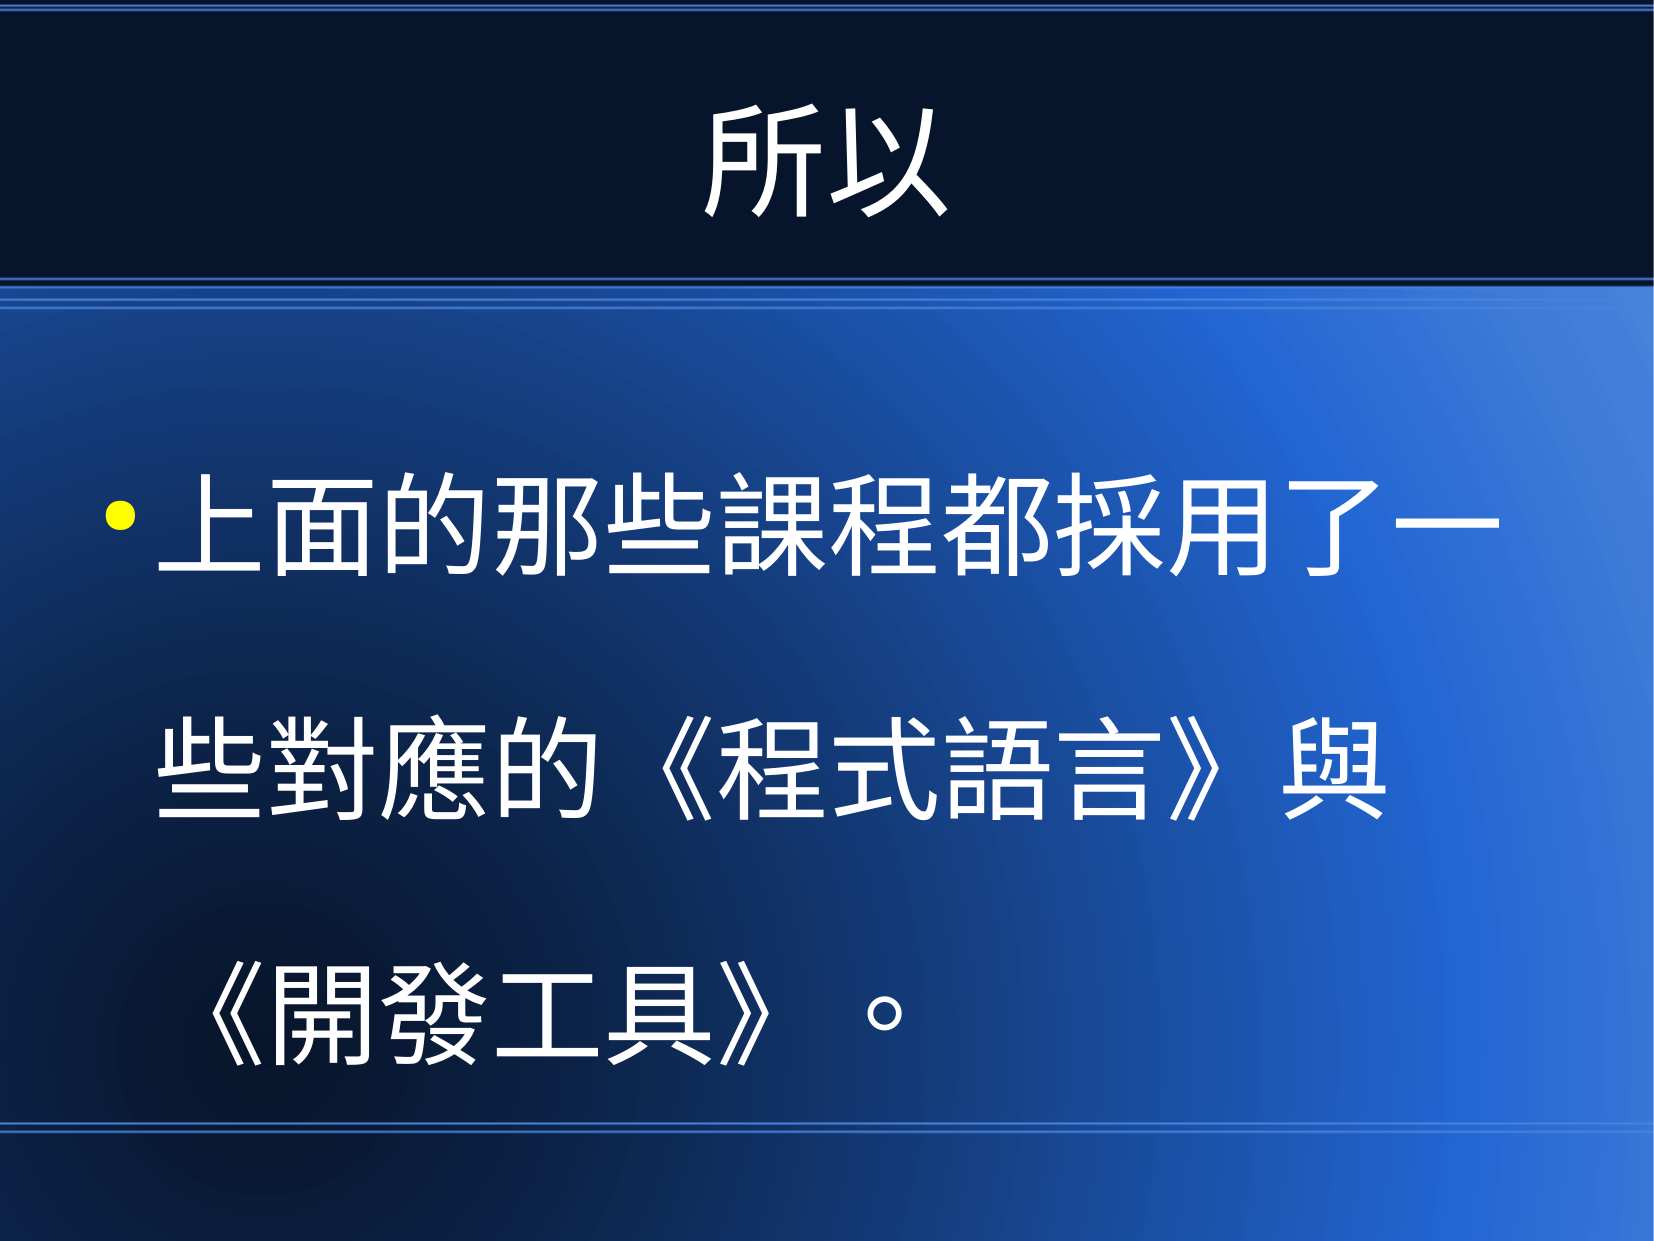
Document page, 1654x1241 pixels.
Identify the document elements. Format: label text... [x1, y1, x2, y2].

list 上面的那些課程都採用了一些對應的《程式語言》與《開發工具》。 [82, 355, 1571, 1241]
title 所以 [82, 49, 1571, 257]
picture [0, 0, 1654, 1241]
